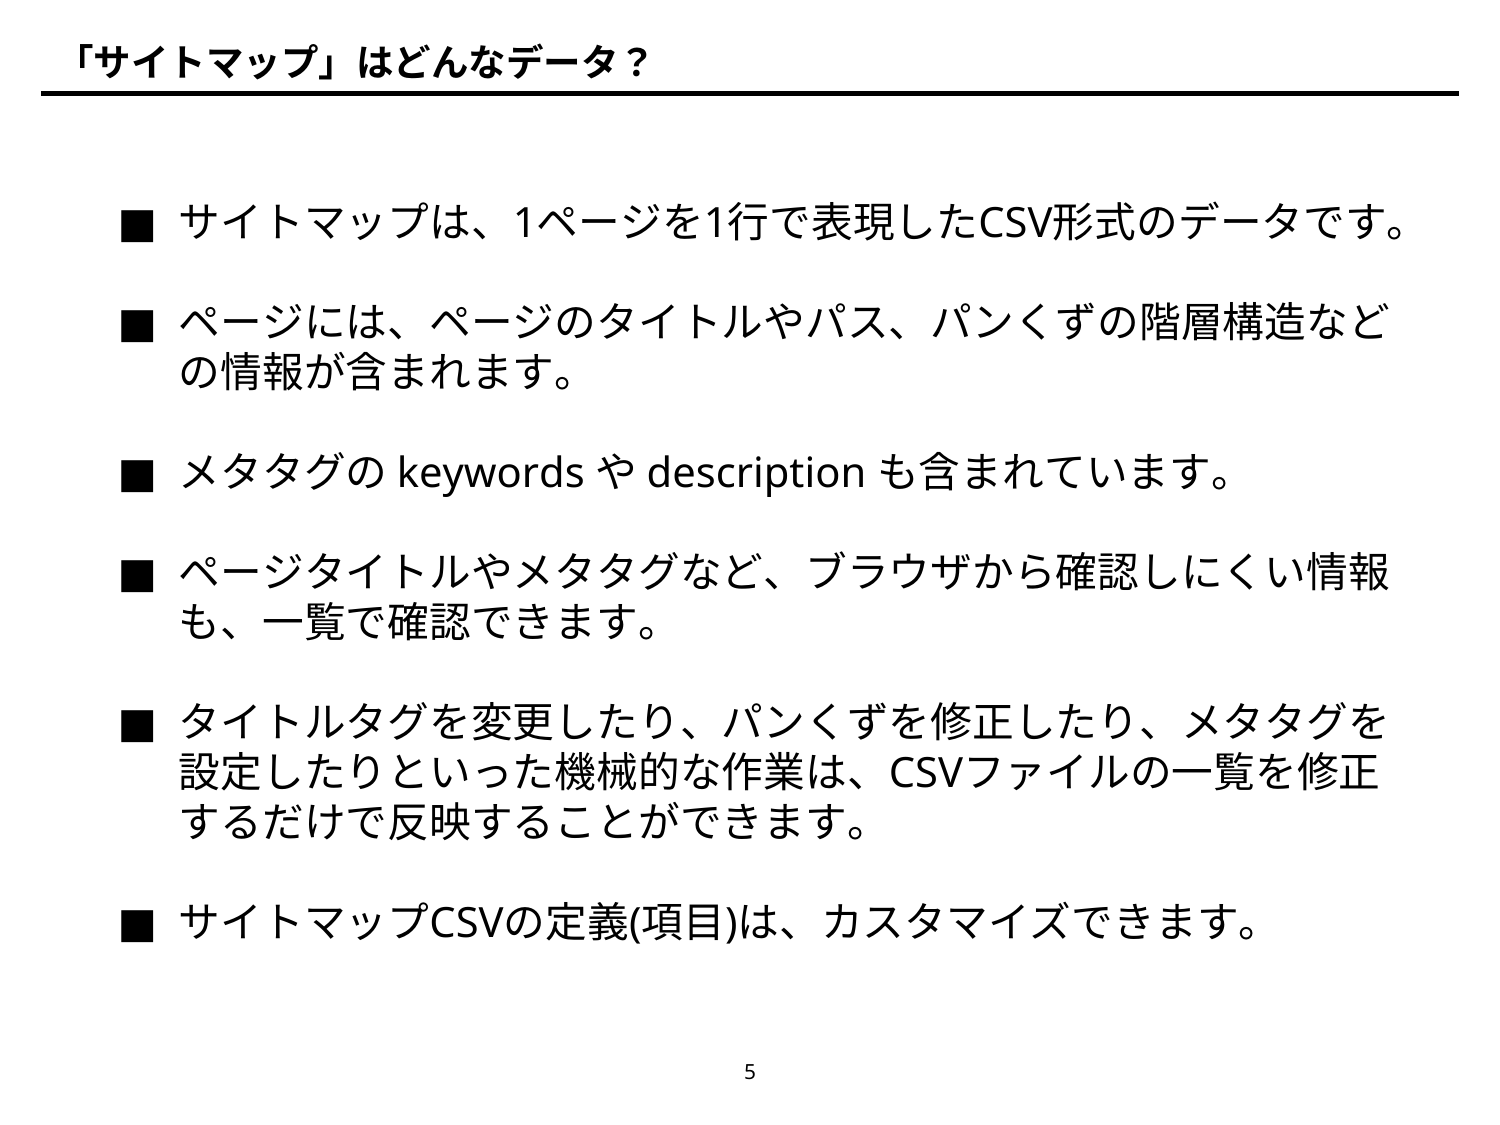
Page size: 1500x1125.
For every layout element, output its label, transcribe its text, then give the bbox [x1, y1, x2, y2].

title 「サイトマップ」はどんなデータ？ [41, 33, 1459, 87]
text_box サイトマップは、1ページを1行で表現したCSV形式のデータです。 ページには、ページのタイトルやパス、パンくずの階層構造などの情報が含まれます。 メタタグの keywords や description も含まれています。 ページタイトルやメタタグなど、ブラウザから確認しにくい情報も、一覧で確認できます。 タイトルタグを変更したり、パンくずを修正したり、メタタグを設定したりといった機械的な作業は、CSVファイルの一覧を修正するだけで反映することができます。 サイトマップCSVの定義(項目)は、カスタマイズできます。 [164, 188, 1418, 1055]
text_box ■ ■ ■ ■ ■ ■ [102, 188, 164, 1055]
